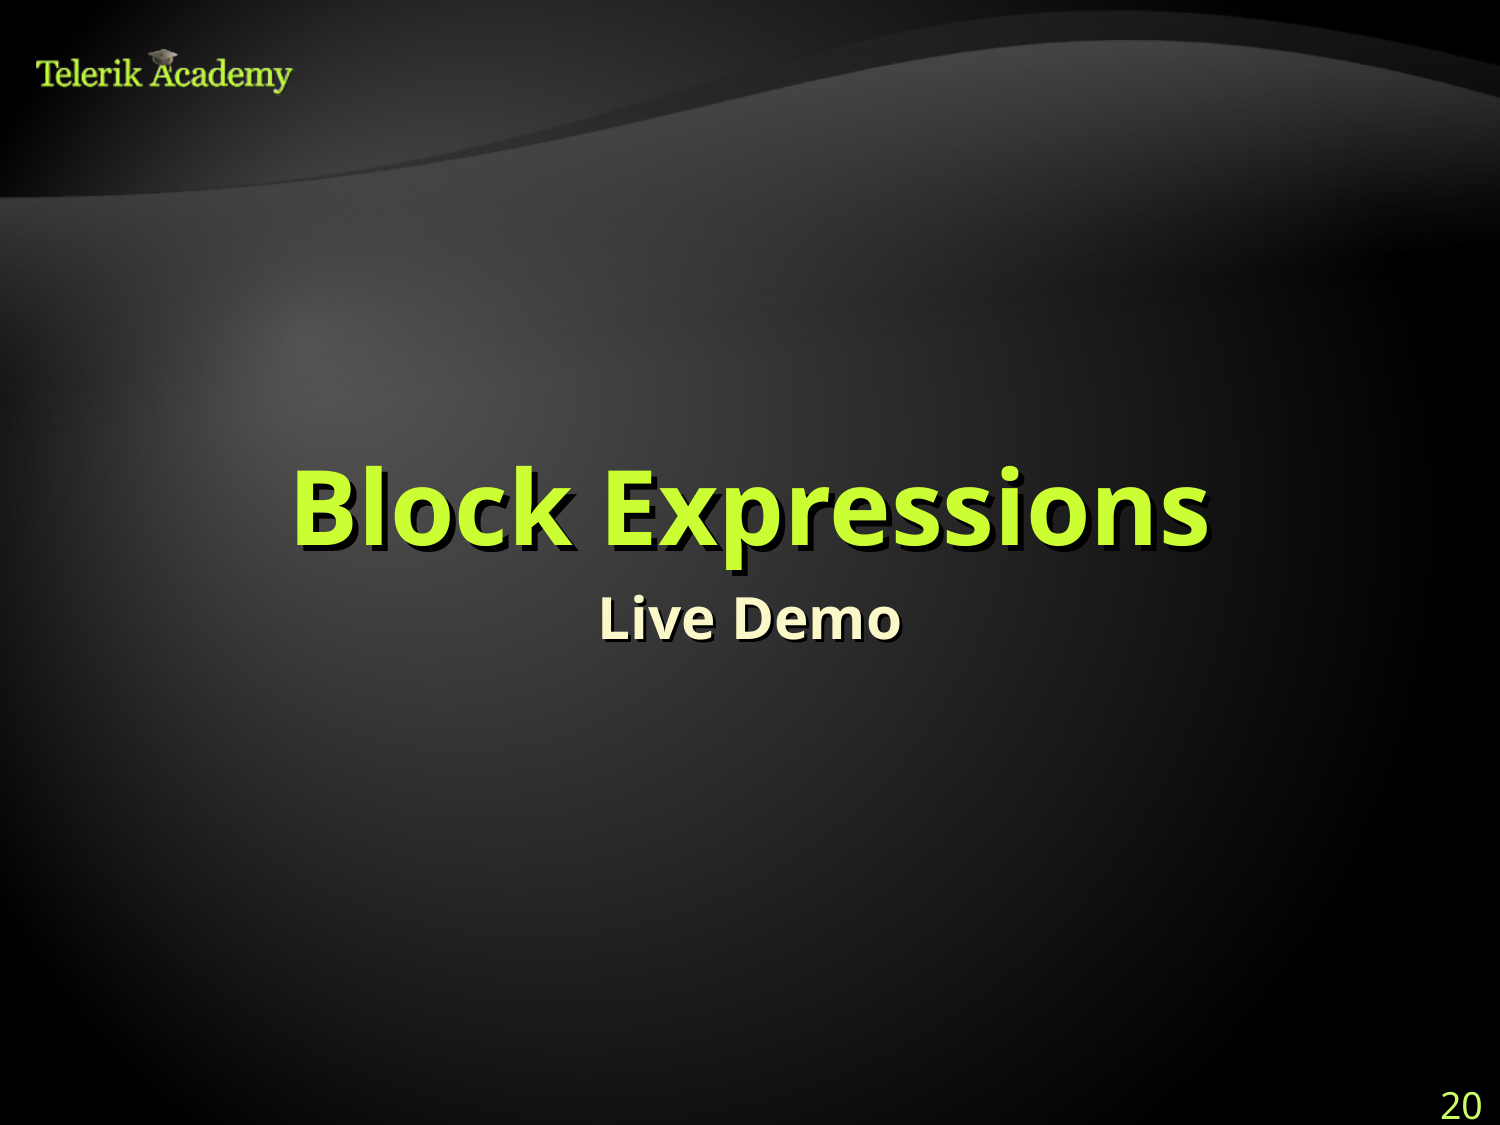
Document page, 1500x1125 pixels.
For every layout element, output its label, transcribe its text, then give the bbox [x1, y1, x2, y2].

title Block Expressions [99, 450, 1400, 563]
subtitle Live Demo [99, 569, 1400, 663]
text_box 20 [1425, 1074, 1500, 1113]
